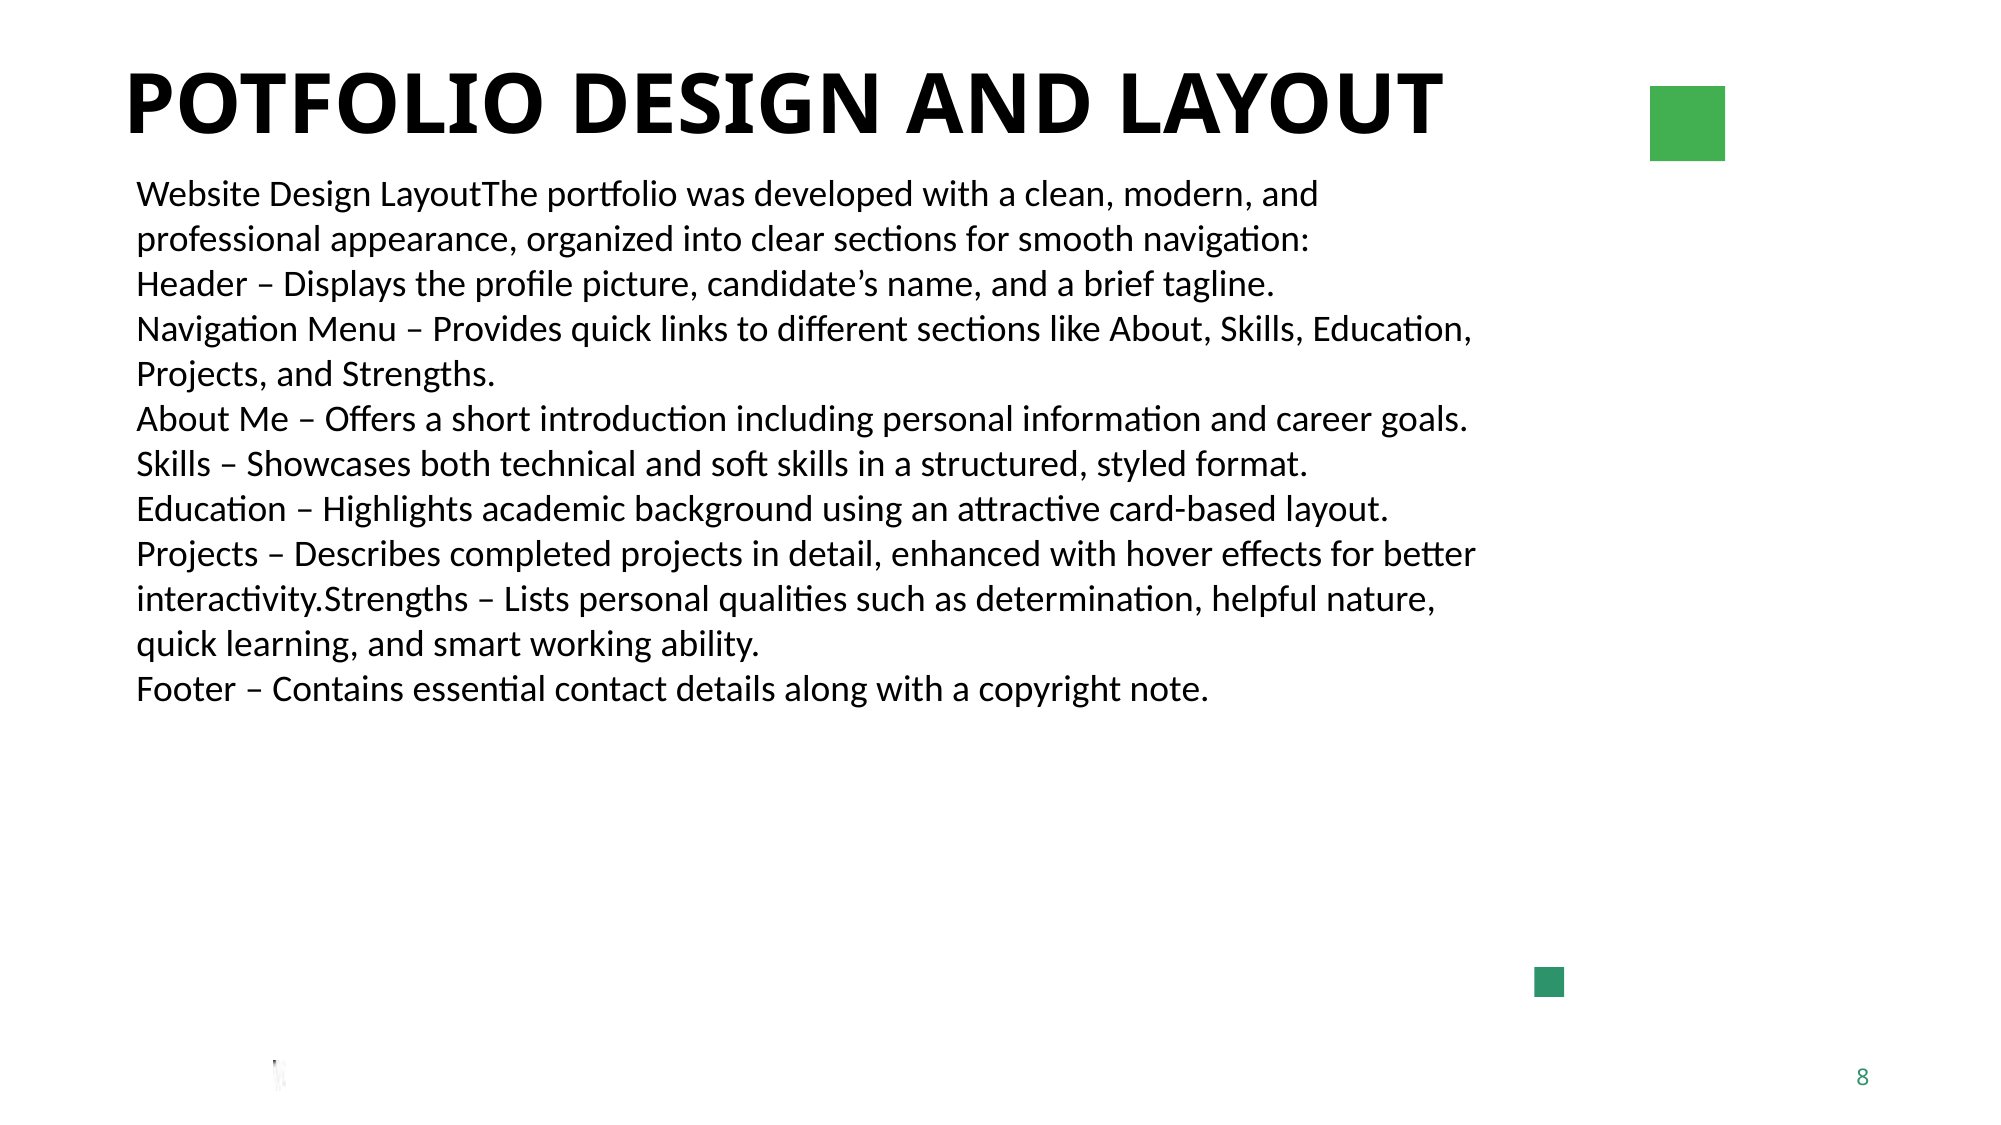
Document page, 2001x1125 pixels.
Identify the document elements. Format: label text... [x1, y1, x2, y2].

text_box POTFOLIO DESIGN AND LAYOUT [121, 47, 1565, 151]
picture [273, 1060, 286, 1091]
text_box Website Design LayoutThe portfolio was developed with a clean, modern, and professional appearance, organized into clear sections for smooth navigation: Header – Displays the profile picture, candidate’s name, and a brief tagline. Navigation Menu – Provides quick links to different sections like About, Skills, Education, Projects, and Strengths. About Me – Offers a short introduction including personal information and career goals. Skills – Showcases both technical and soft skills in a structured, styled format. Education – Highlights academic background using an attractive card-based layout. Projects – Describes completed projects in detail, enhanced with hover effects for better interactivity.Strengths – Lists personal qualities such as determination, helpful nature, quick learning, and smart working ability. Footer – Contains essential contact details along with a copyright note. [121, 161, 1501, 722]
text_box [1534, 967, 1565, 997]
text_box 8 [1849, 1061, 1888, 1094]
text_box [1650, 86, 1726, 162]
